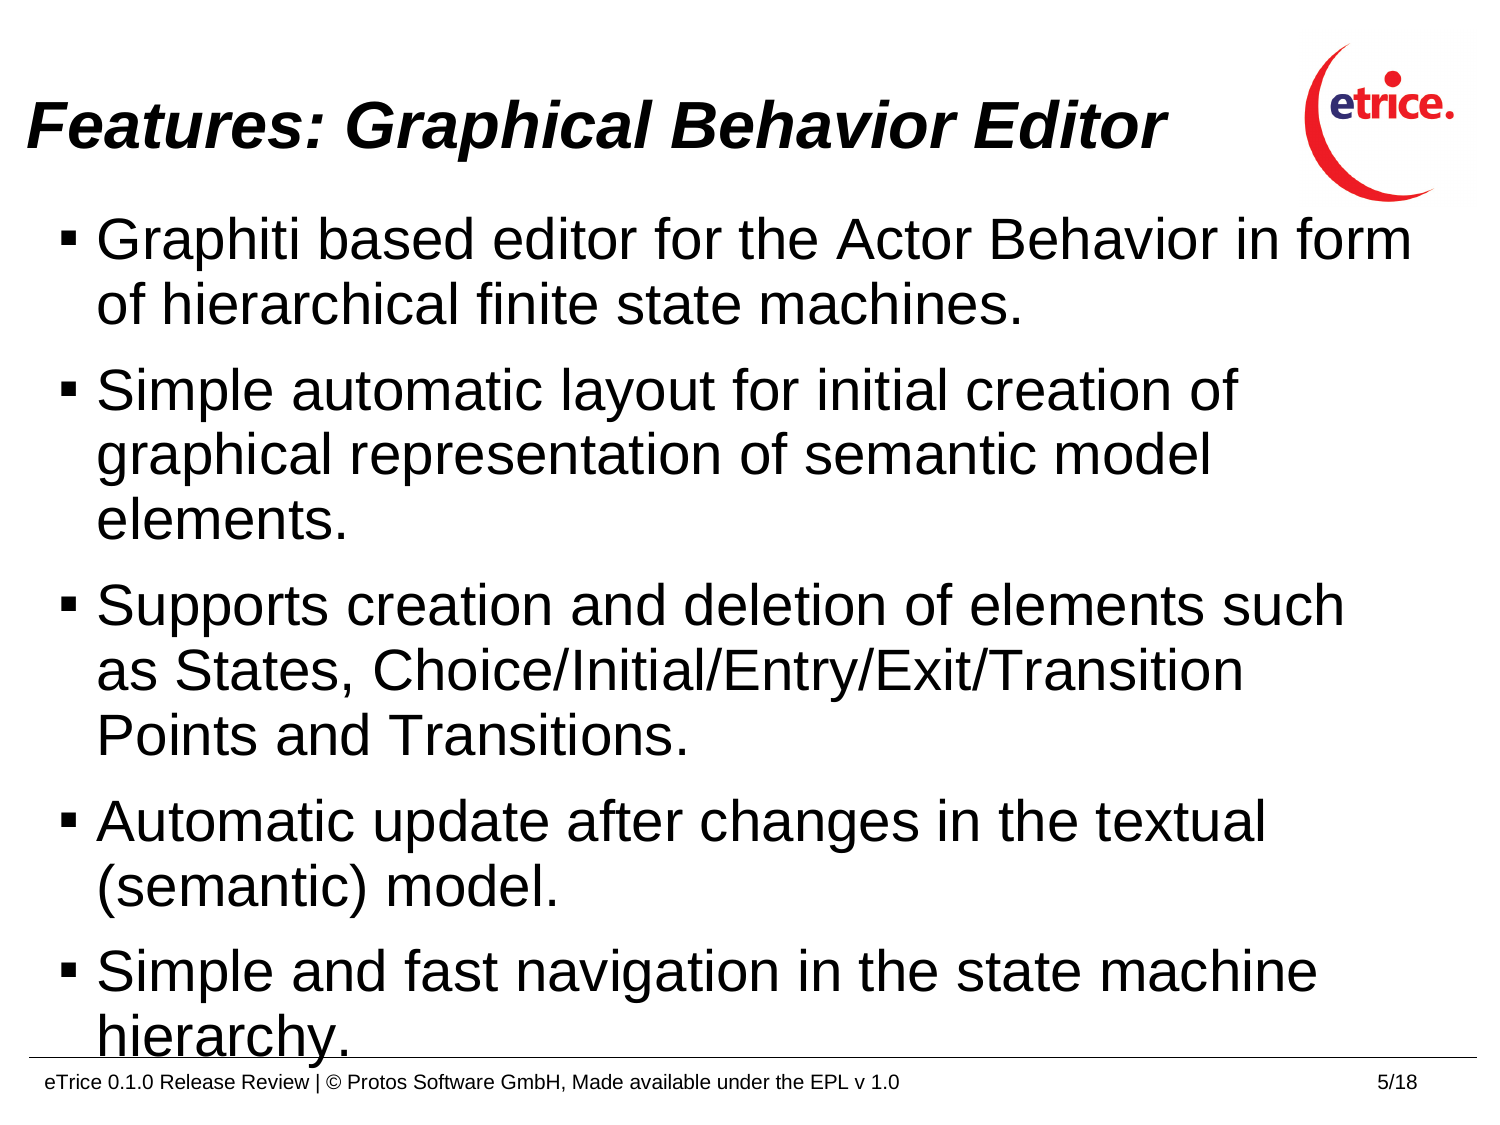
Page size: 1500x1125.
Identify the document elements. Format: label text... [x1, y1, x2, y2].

title Features: Graphical Behavior Editor [26, 84, 1474, 172]
list Graphiti based editor for the Actor Behavior in form of hierarchical finite state machines. Simple automatic layout for initial creation of graphical representation of semantic model elements. Supports creation and deletion of elements such as States, Choice/Initial/Entry/Exit/Transition Points and Transitions. Automatic update after changes in the textual (semantic) model. Simple and fast navigation in the state machine hierarchy. [59, 206, 1418, 1067]
picture [1299, 29, 1477, 207]
